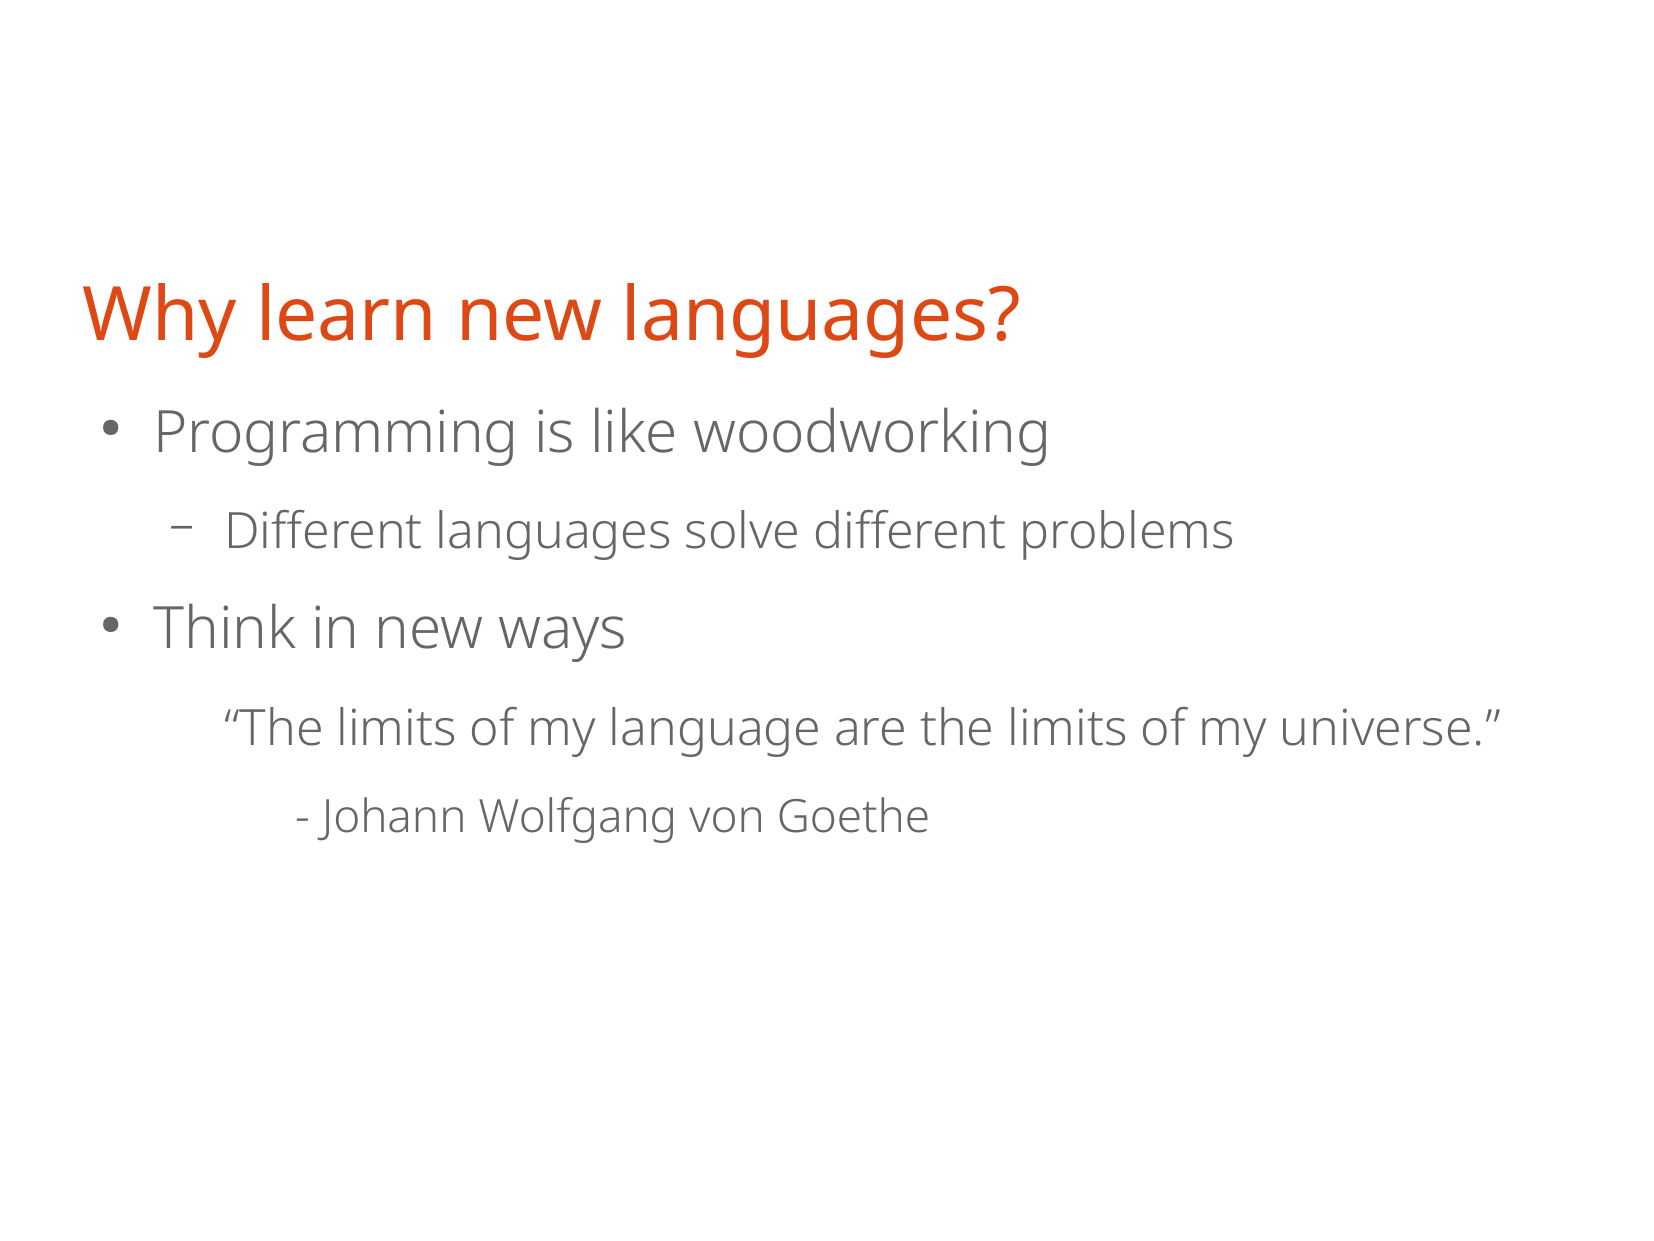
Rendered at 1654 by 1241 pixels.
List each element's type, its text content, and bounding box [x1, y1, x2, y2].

title Why learn new languages? [82, 248, 1571, 375]
list Programming is like woodworking Different languages solve different problems Think in new ways “The limits of my language are the limits of my universe.” - Johann Wolfgang von Goethe [82, 389, 1571, 1010]
